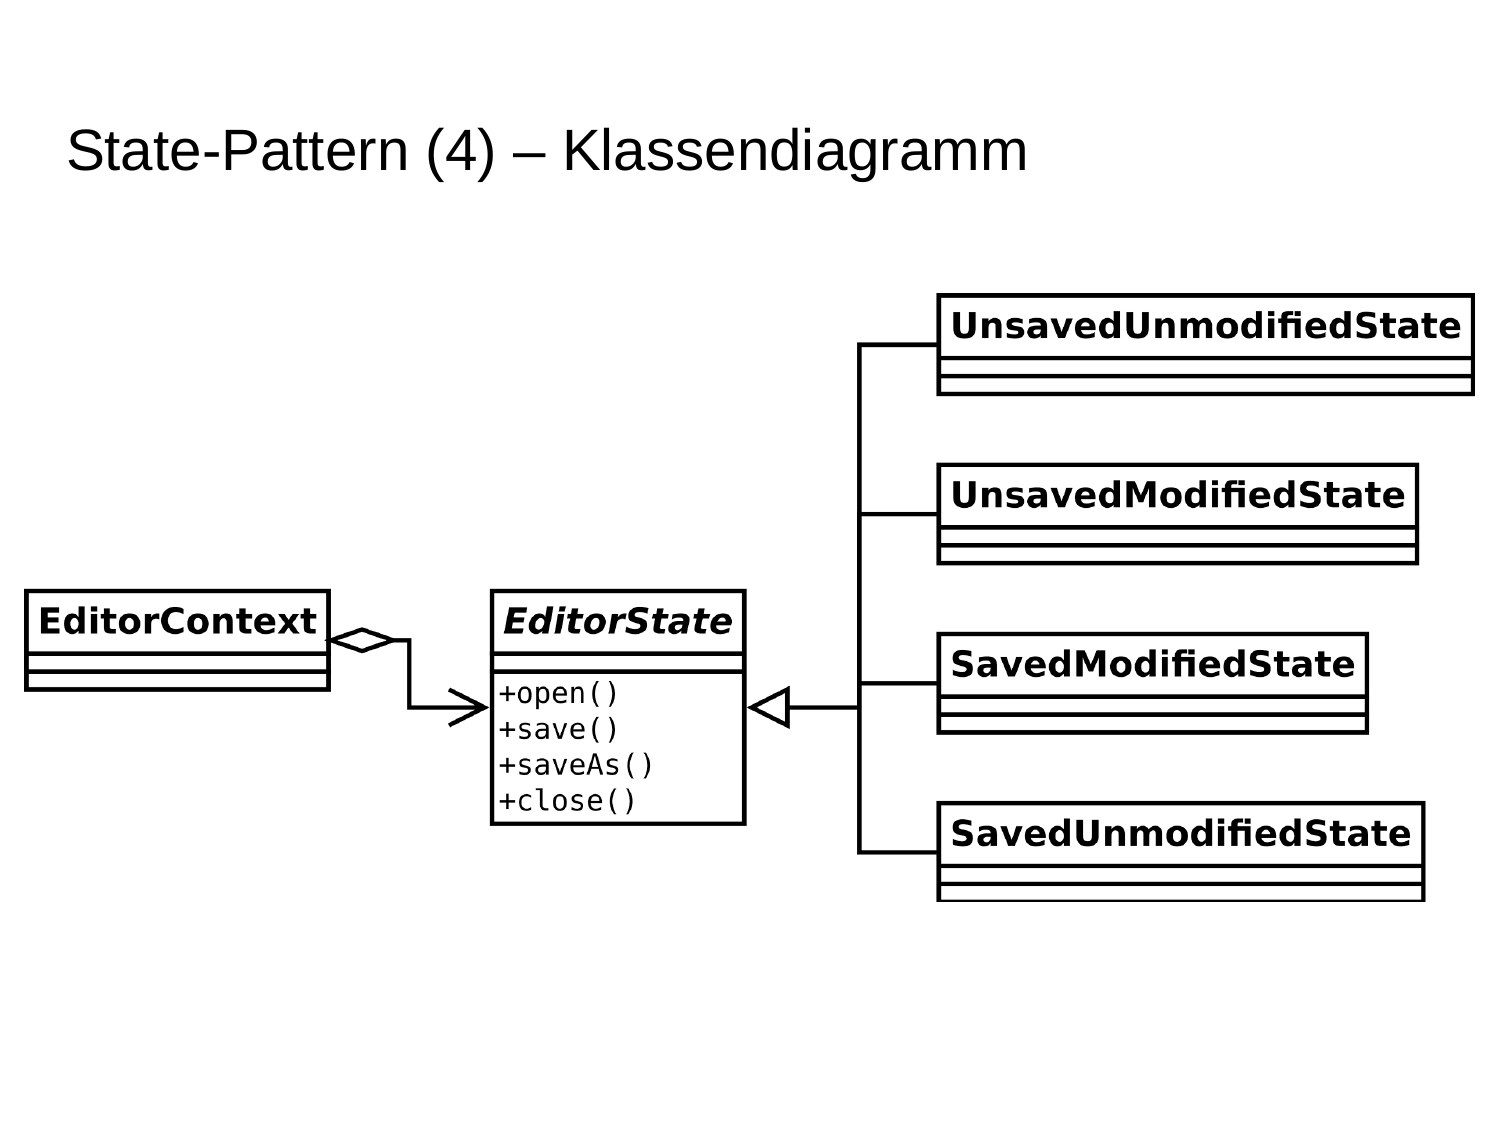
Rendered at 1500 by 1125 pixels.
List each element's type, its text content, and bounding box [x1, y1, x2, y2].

title State-Pattern (4) ‒ Klassendiagramm [51, 97, 1449, 223]
picture [24, 293, 1475, 902]
